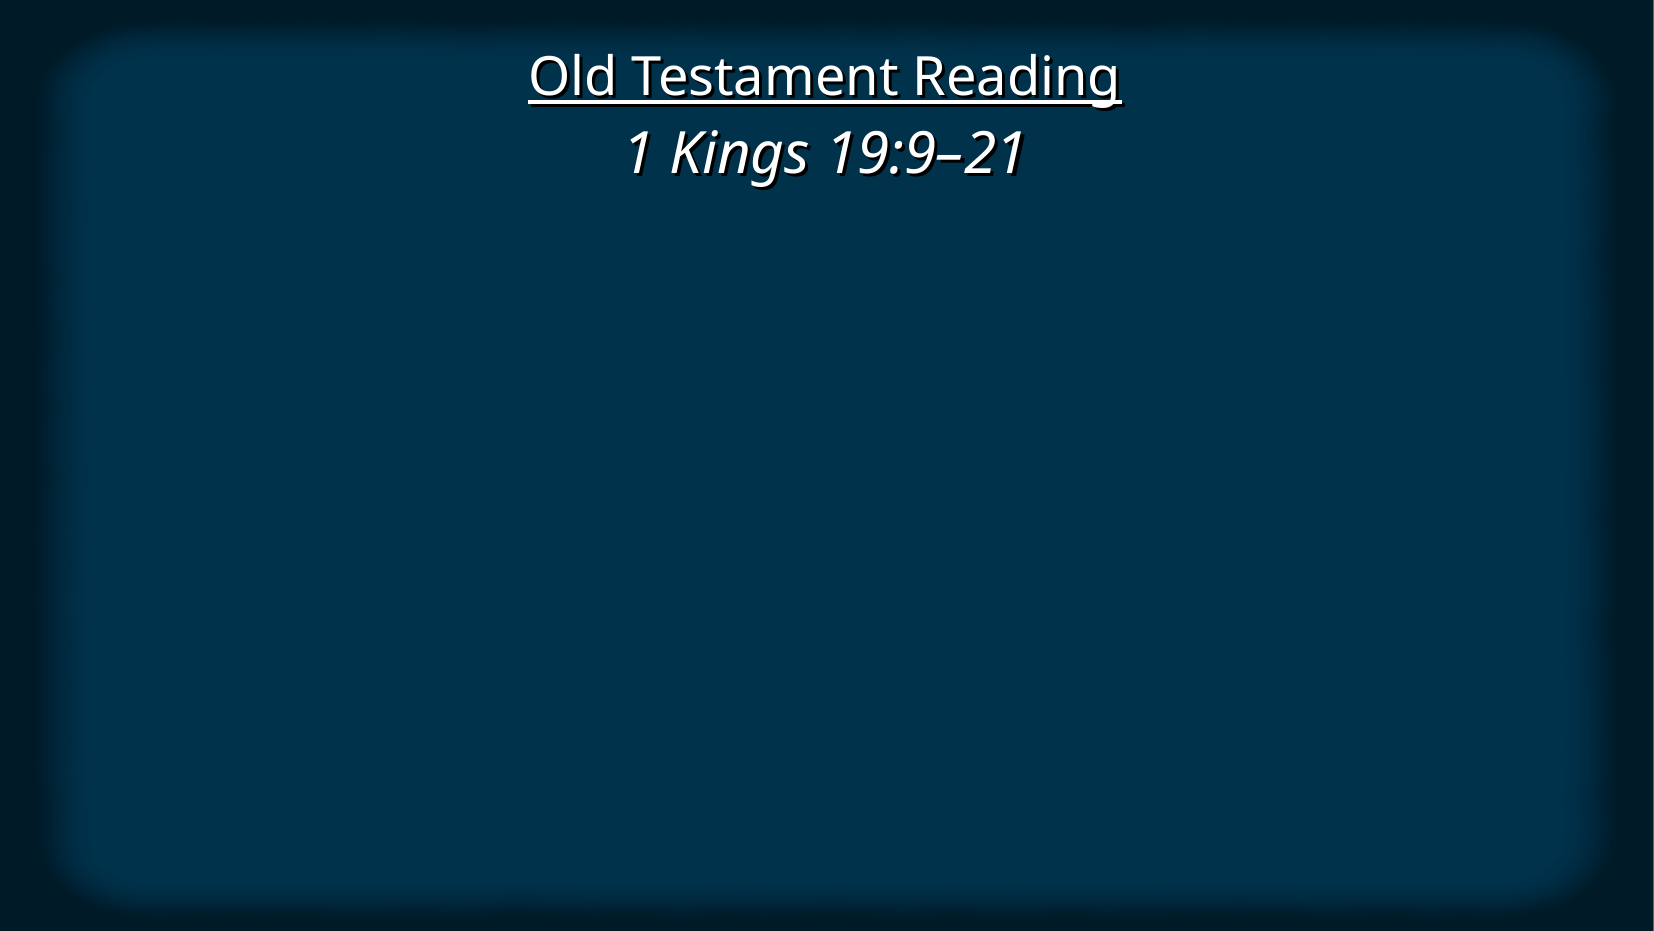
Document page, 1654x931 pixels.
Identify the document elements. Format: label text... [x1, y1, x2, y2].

picture [0, 0, 1654, 931]
text_box Old Testament Reading 1 Kings 19:9–21 [105, 30, 1546, 194]
